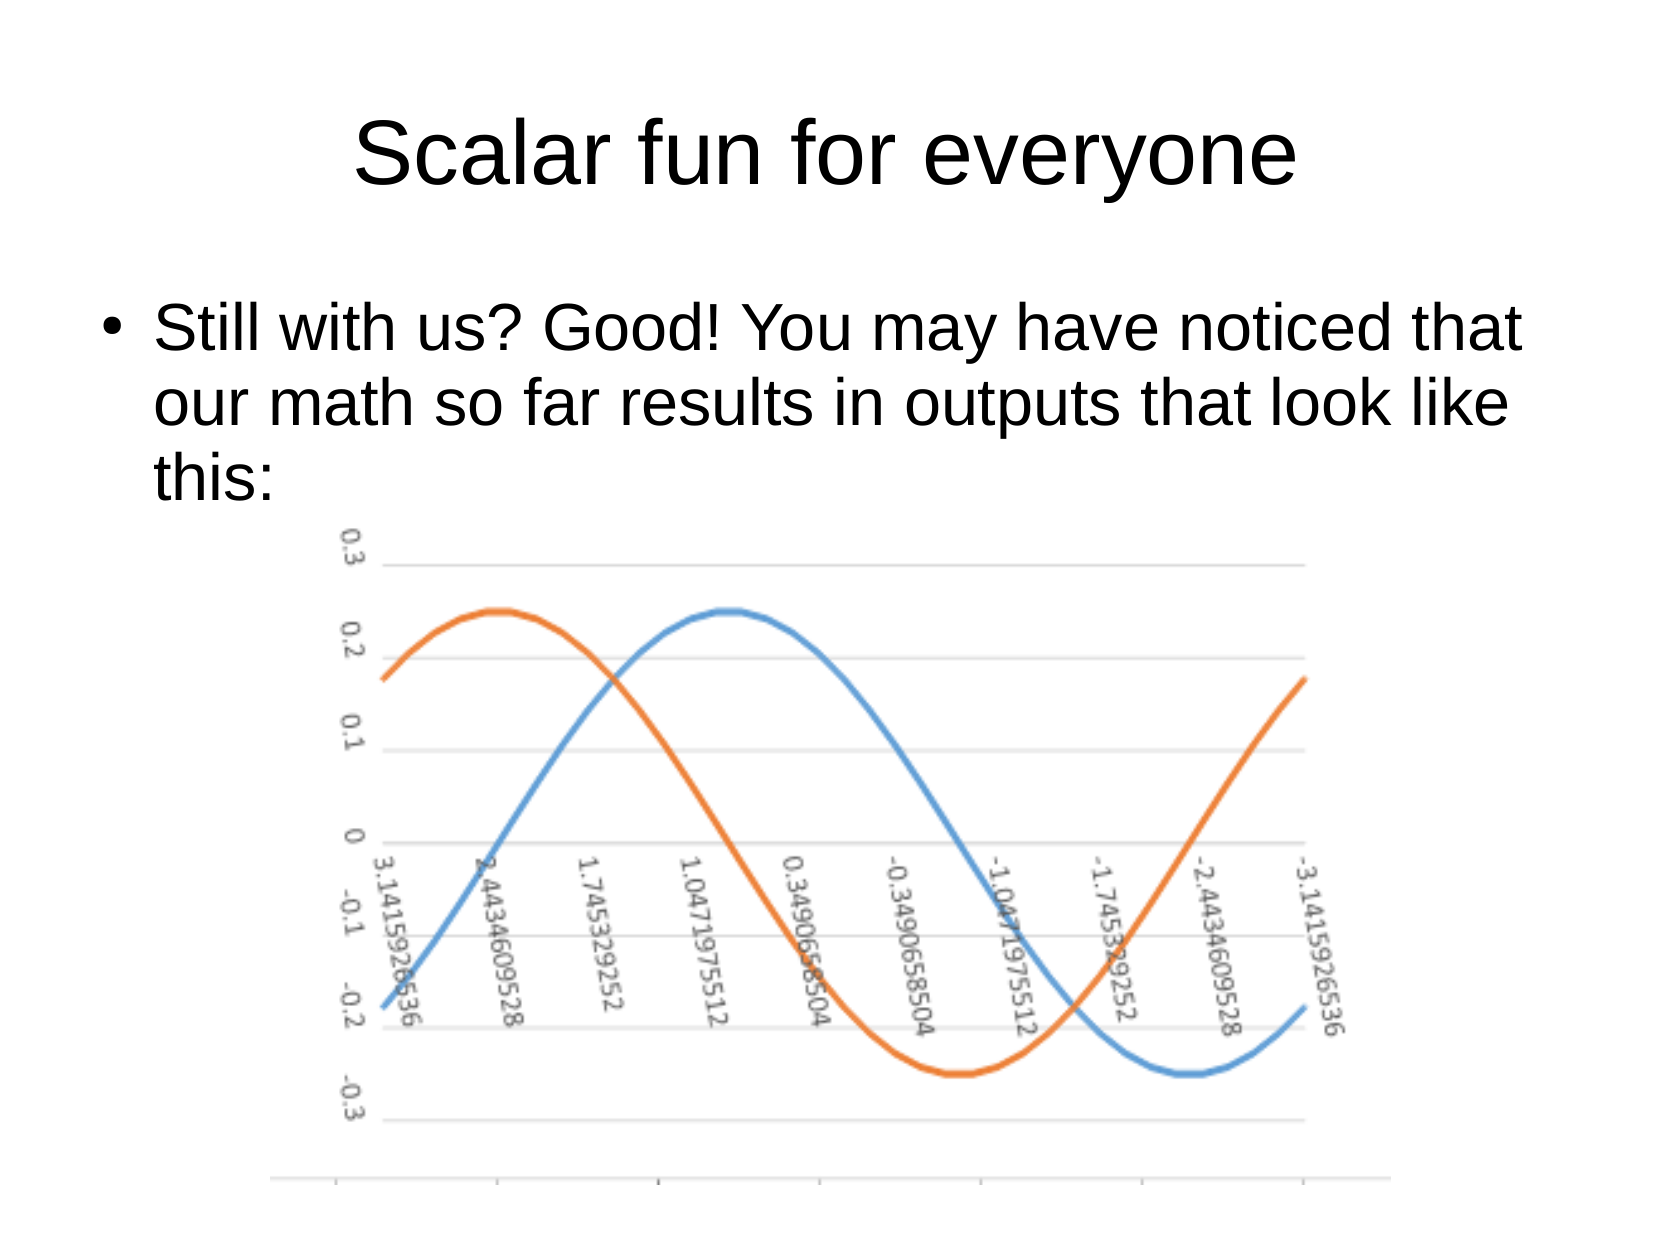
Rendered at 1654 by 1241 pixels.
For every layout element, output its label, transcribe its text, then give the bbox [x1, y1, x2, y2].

list Still with us? Good! You may have noticed that our math so far results in outputs that look like this: [82, 290, 1538, 1010]
picture [270, 464, 1391, 1186]
title Scalar fun for everyone [82, 49, 1571, 257]
